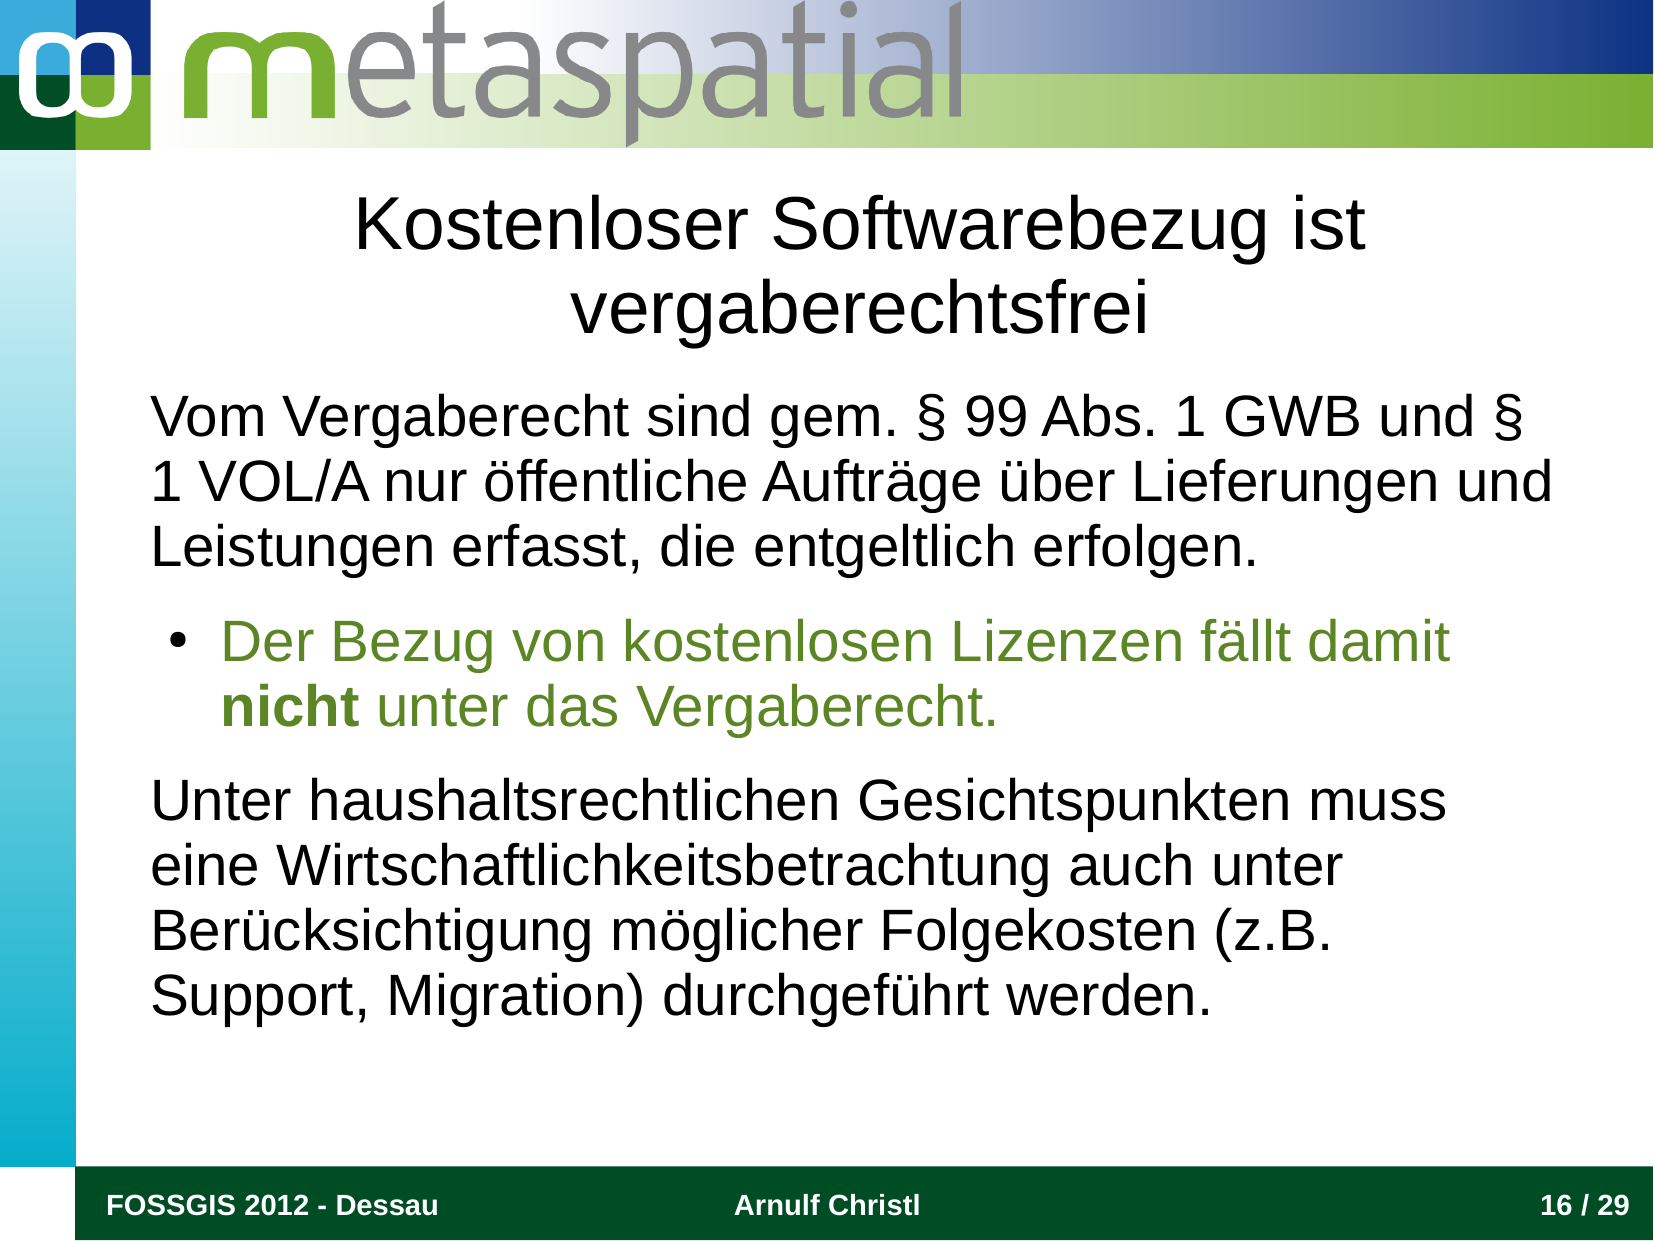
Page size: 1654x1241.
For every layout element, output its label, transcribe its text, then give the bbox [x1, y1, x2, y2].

title Kostenloser Softwarebezug ist vergaberechtsfrei [150, 161, 1571, 369]
list Vom Vergaberecht sind gem. § 99 Abs. 1 GWB und § 1 VOL/A nur öffentliche Aufträge über Lieferungen und Leistungen erfasst, die entgeltlich erfolgen. Der Bezug von kostenlosen Lizenzen fällt damit nicht unter das Vergaberecht. Unter haushaltsrechtlichen Gesichtspunkten muss eine Wirtschaftlichkeitsbetrachtung auch unter Berücksichtigung möglicher Folgekosten (z.B. Support, Migration) durchgeführt werden. [150, 383, 1571, 1126]
picture [0, 0, 961, 150]
